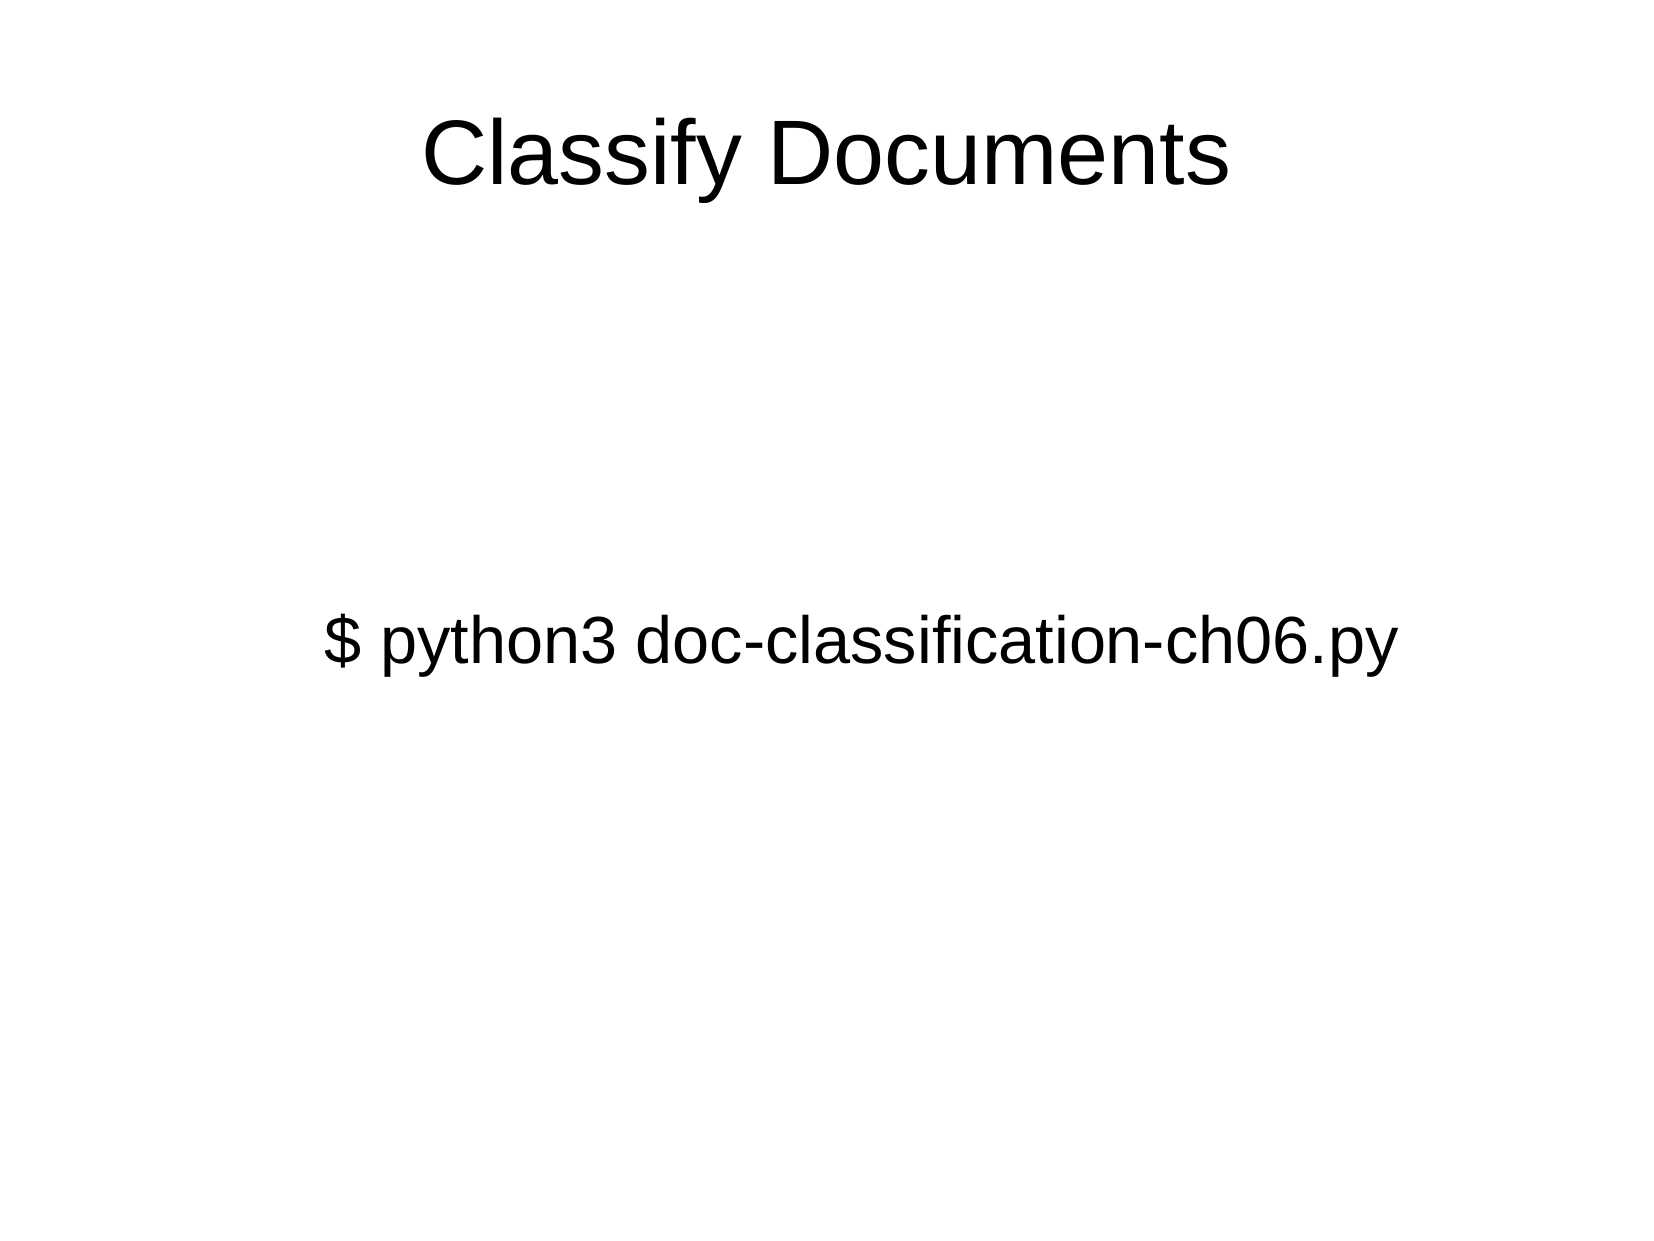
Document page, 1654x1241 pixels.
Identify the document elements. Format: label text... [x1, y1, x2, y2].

title Classify Documents [82, 49, 1571, 257]
list $ python3 doc-classification-ch06.py [82, 290, 1571, 1010]
